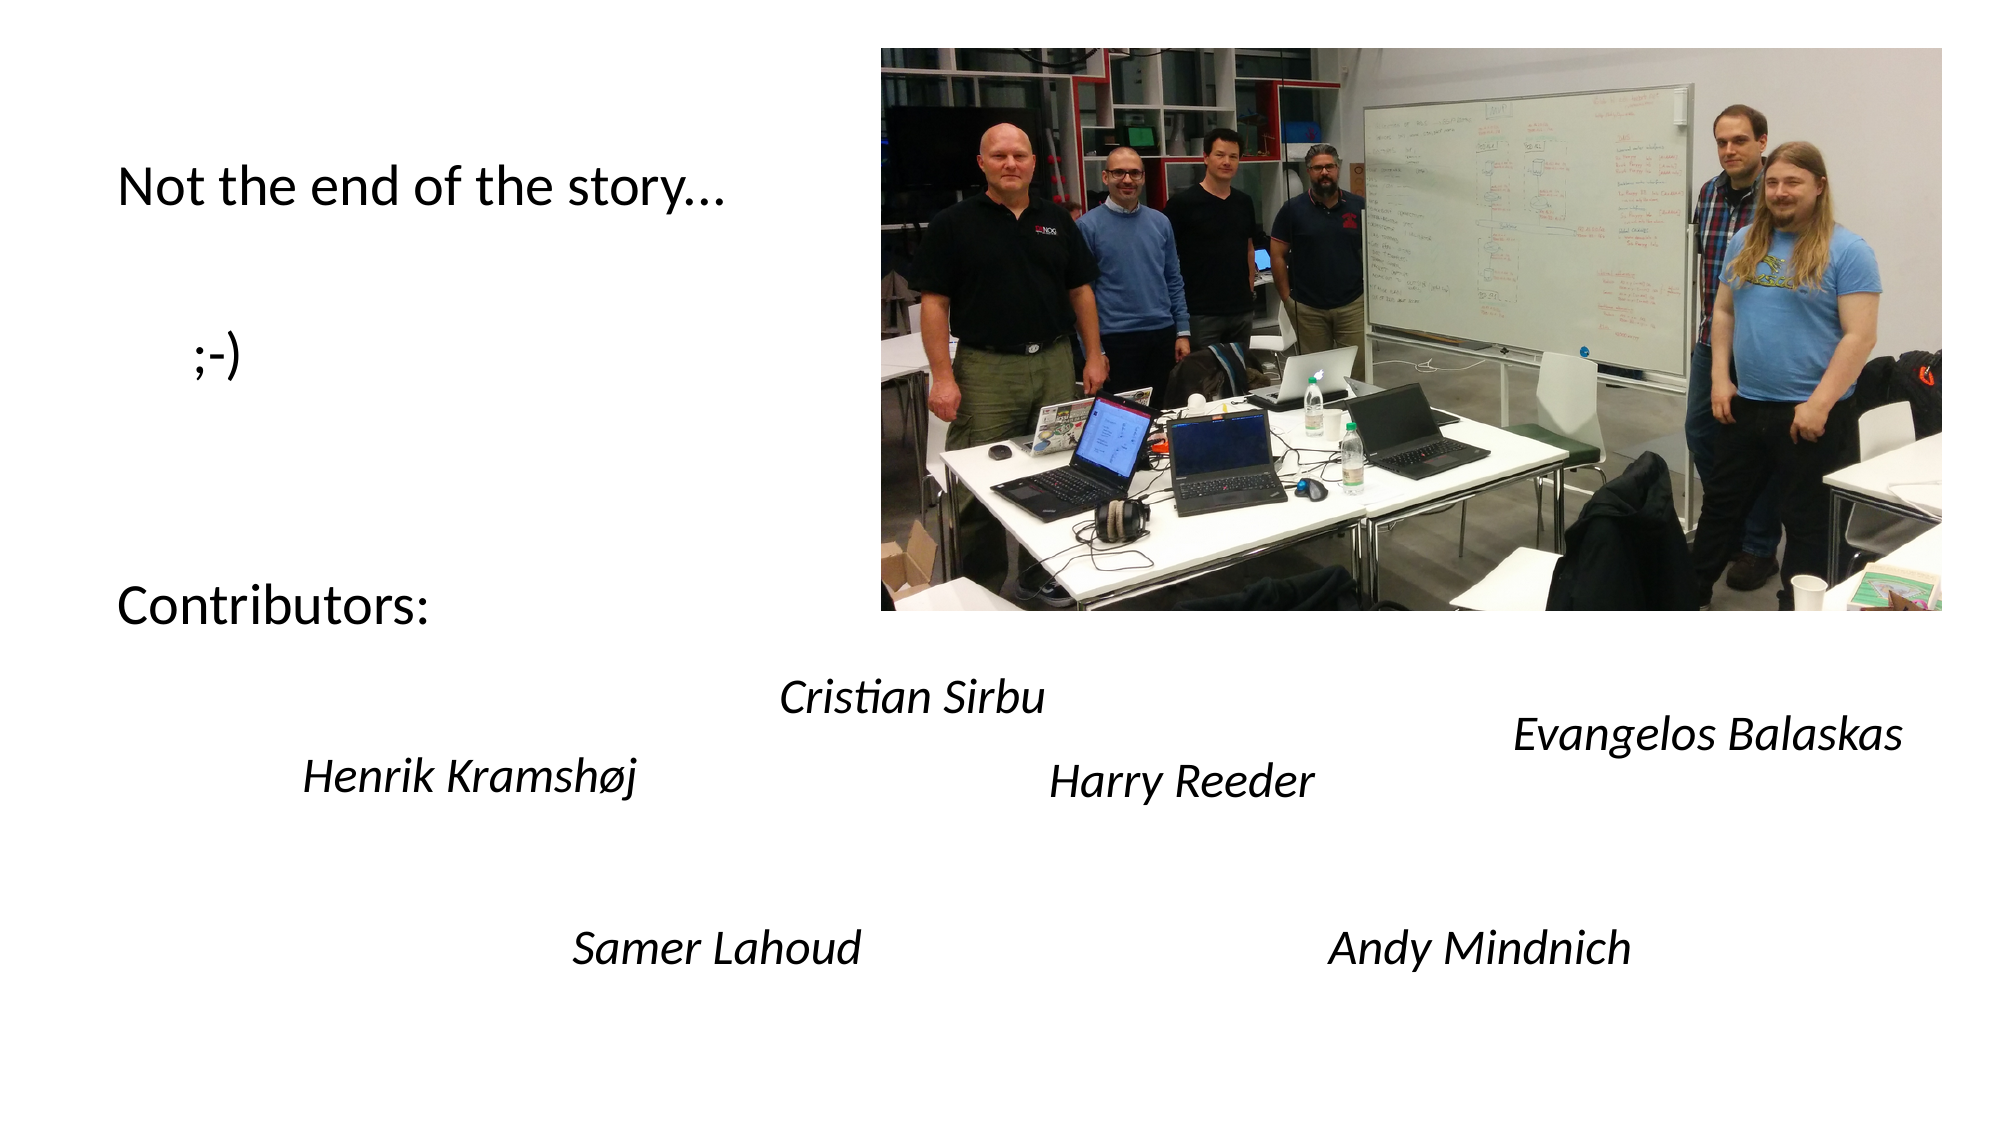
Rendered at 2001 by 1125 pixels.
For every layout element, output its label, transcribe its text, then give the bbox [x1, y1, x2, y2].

text_box Cristian Sirbu [614, 656, 1062, 731]
picture [881, 48, 1942, 611]
list Not the end of the story... ;-) Contributors: [102, 147, 1828, 862]
text_box Samer Lahoud [558, 907, 878, 982]
text_box Henrik Kramshøj [137, 735, 653, 810]
text_box Evangelos Balaskas [1348, 693, 1919, 768]
text_box Andy Mindnich [1164, 907, 1647, 982]
text_box Harry Reeder [1034, 740, 1331, 816]
